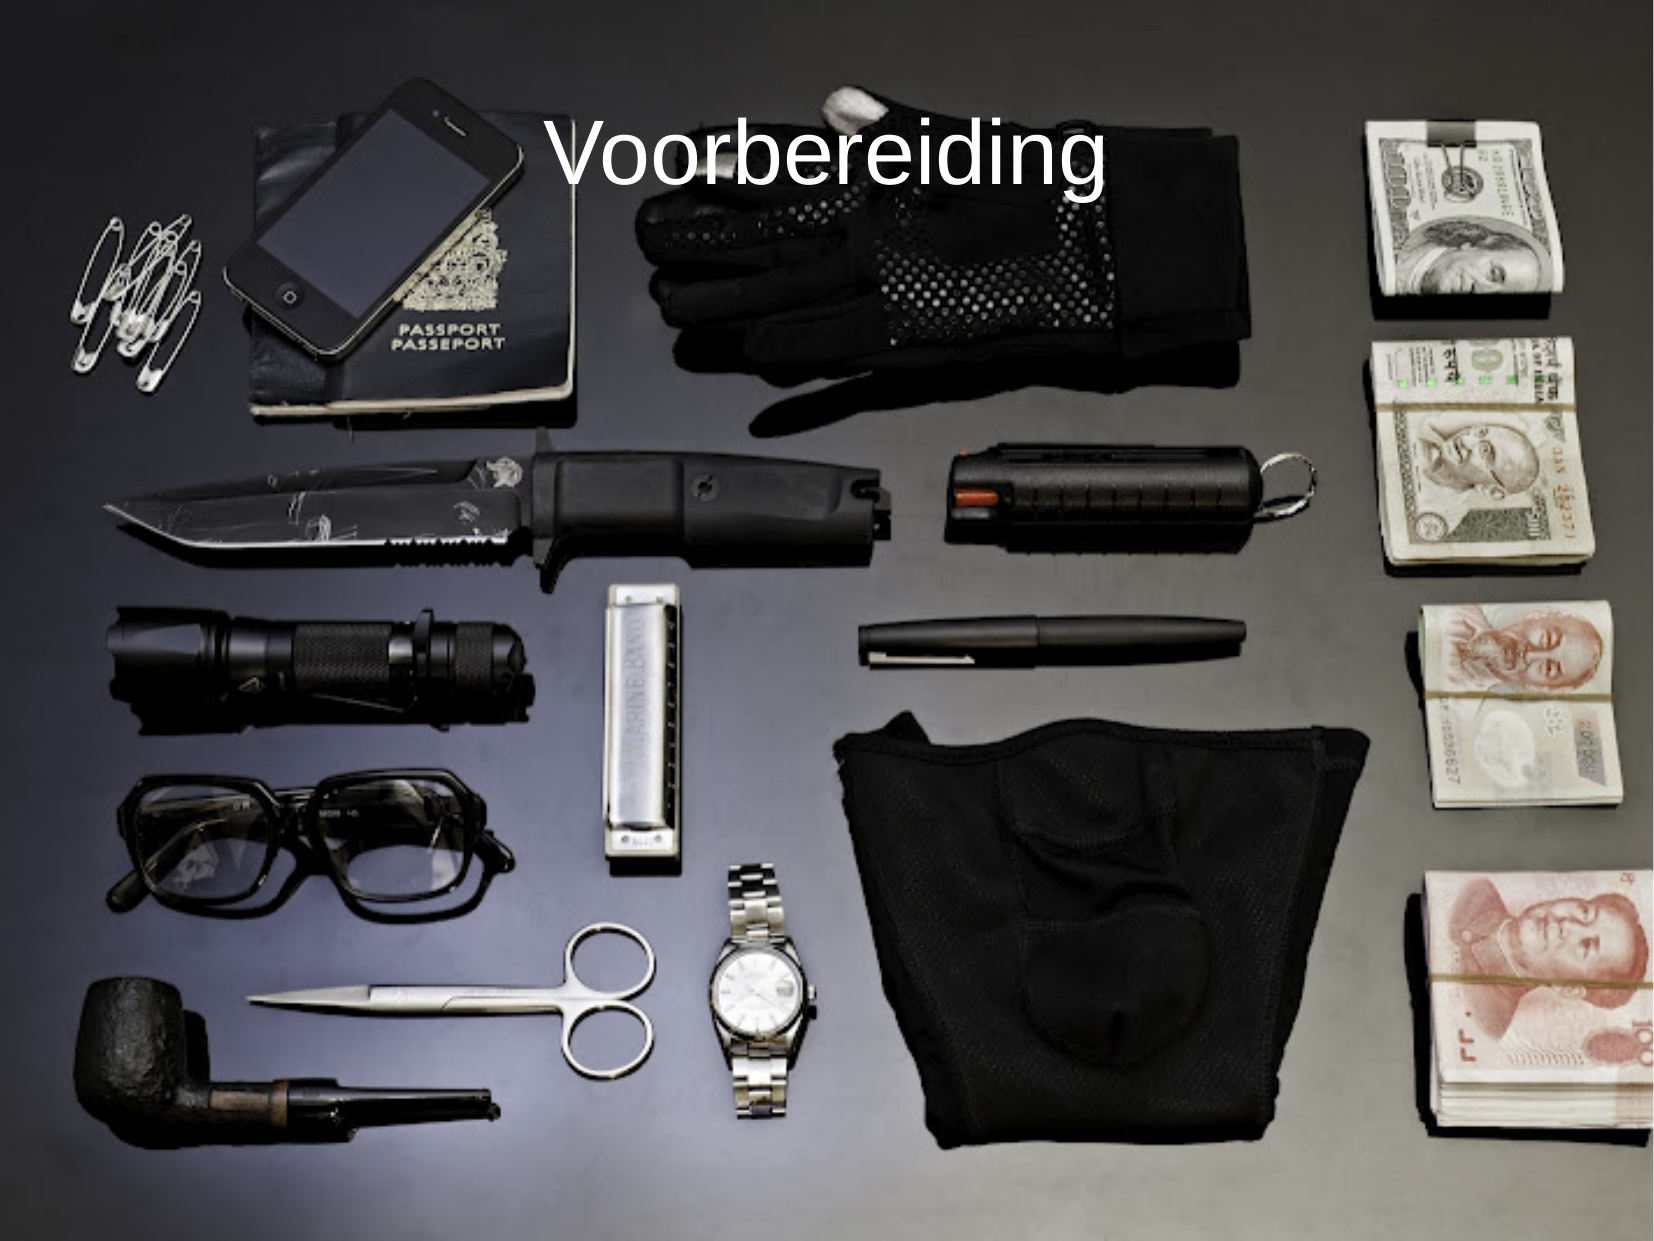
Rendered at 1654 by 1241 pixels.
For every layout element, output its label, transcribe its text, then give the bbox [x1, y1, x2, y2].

title Voorbereiding [82, 49, 1571, 257]
picture [0, 0, 1654, 1241]
